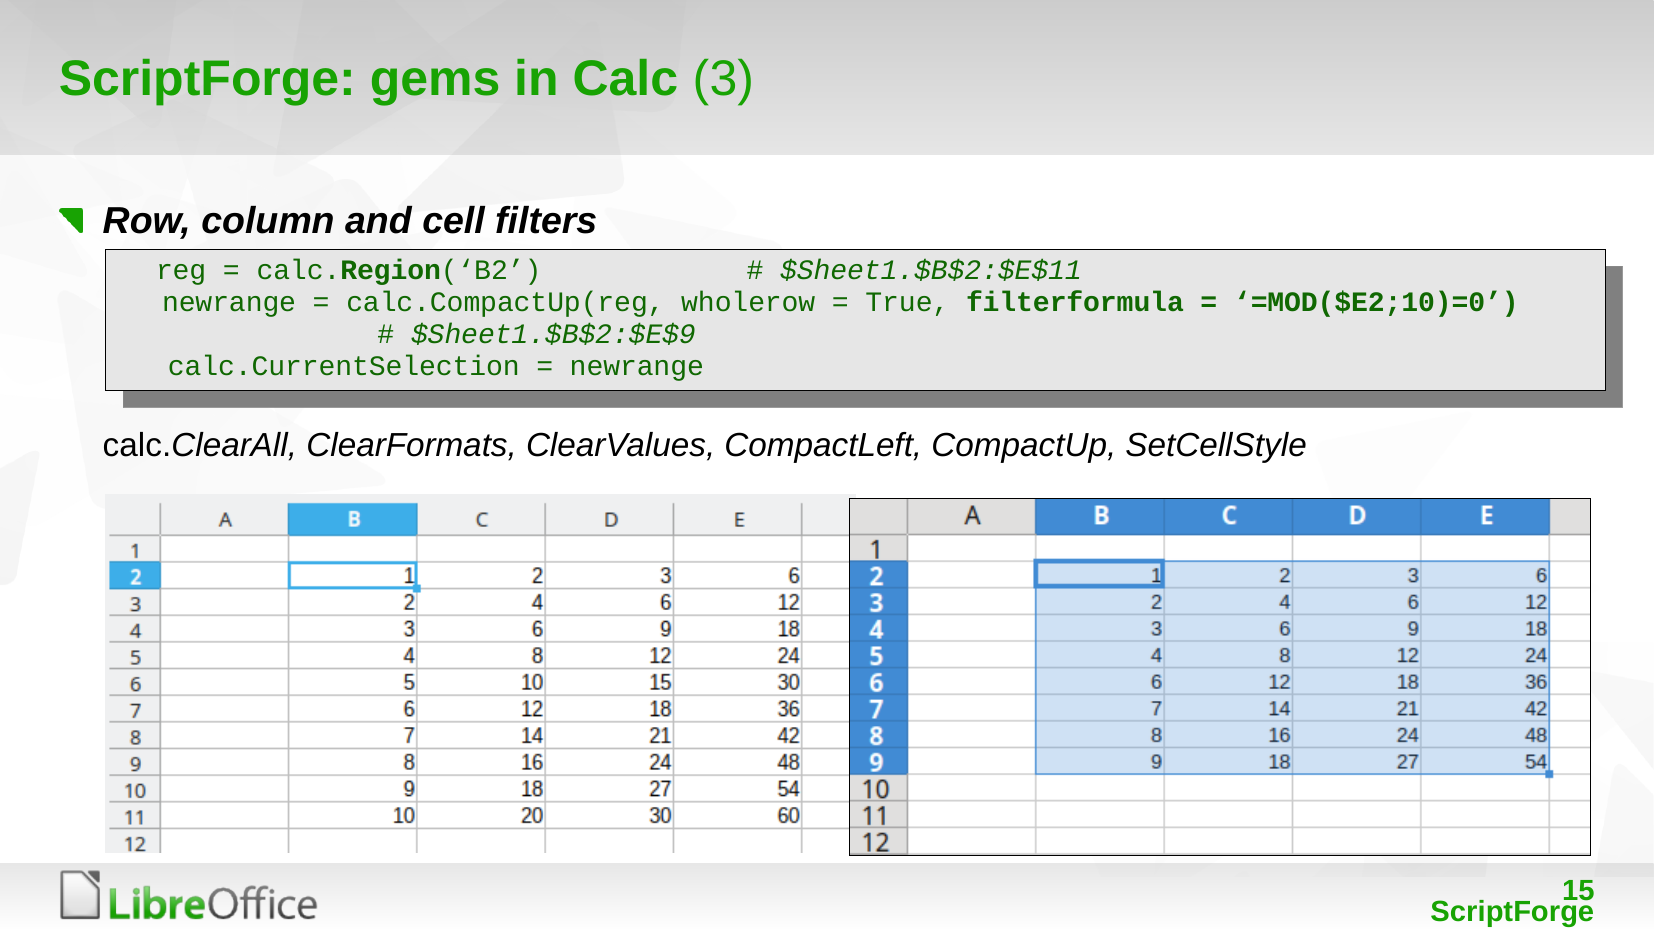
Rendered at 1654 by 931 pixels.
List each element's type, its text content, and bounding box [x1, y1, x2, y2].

text_box reg = calc.Region(‘B2’) # $Sheet1.$B$2:$E$11 newrange = calc.CompactUp(reg, wholerow = True, filterformula = ‘=MOD($E2;10)=0’) # $Sheet1.$B$2:$E$9 calc.CurrentSelection = newrange [105, 249, 1606, 391]
title ScriptForge: gems in Calc (3) [59, 22, 1595, 133]
list Row, column and cell filters calc.ClearAll, ClearFormats, ClearValues, CompactLeft, CompactUp, SetCellStyle [59, 199, 1595, 464]
picture [0, 0, 1654, 931]
